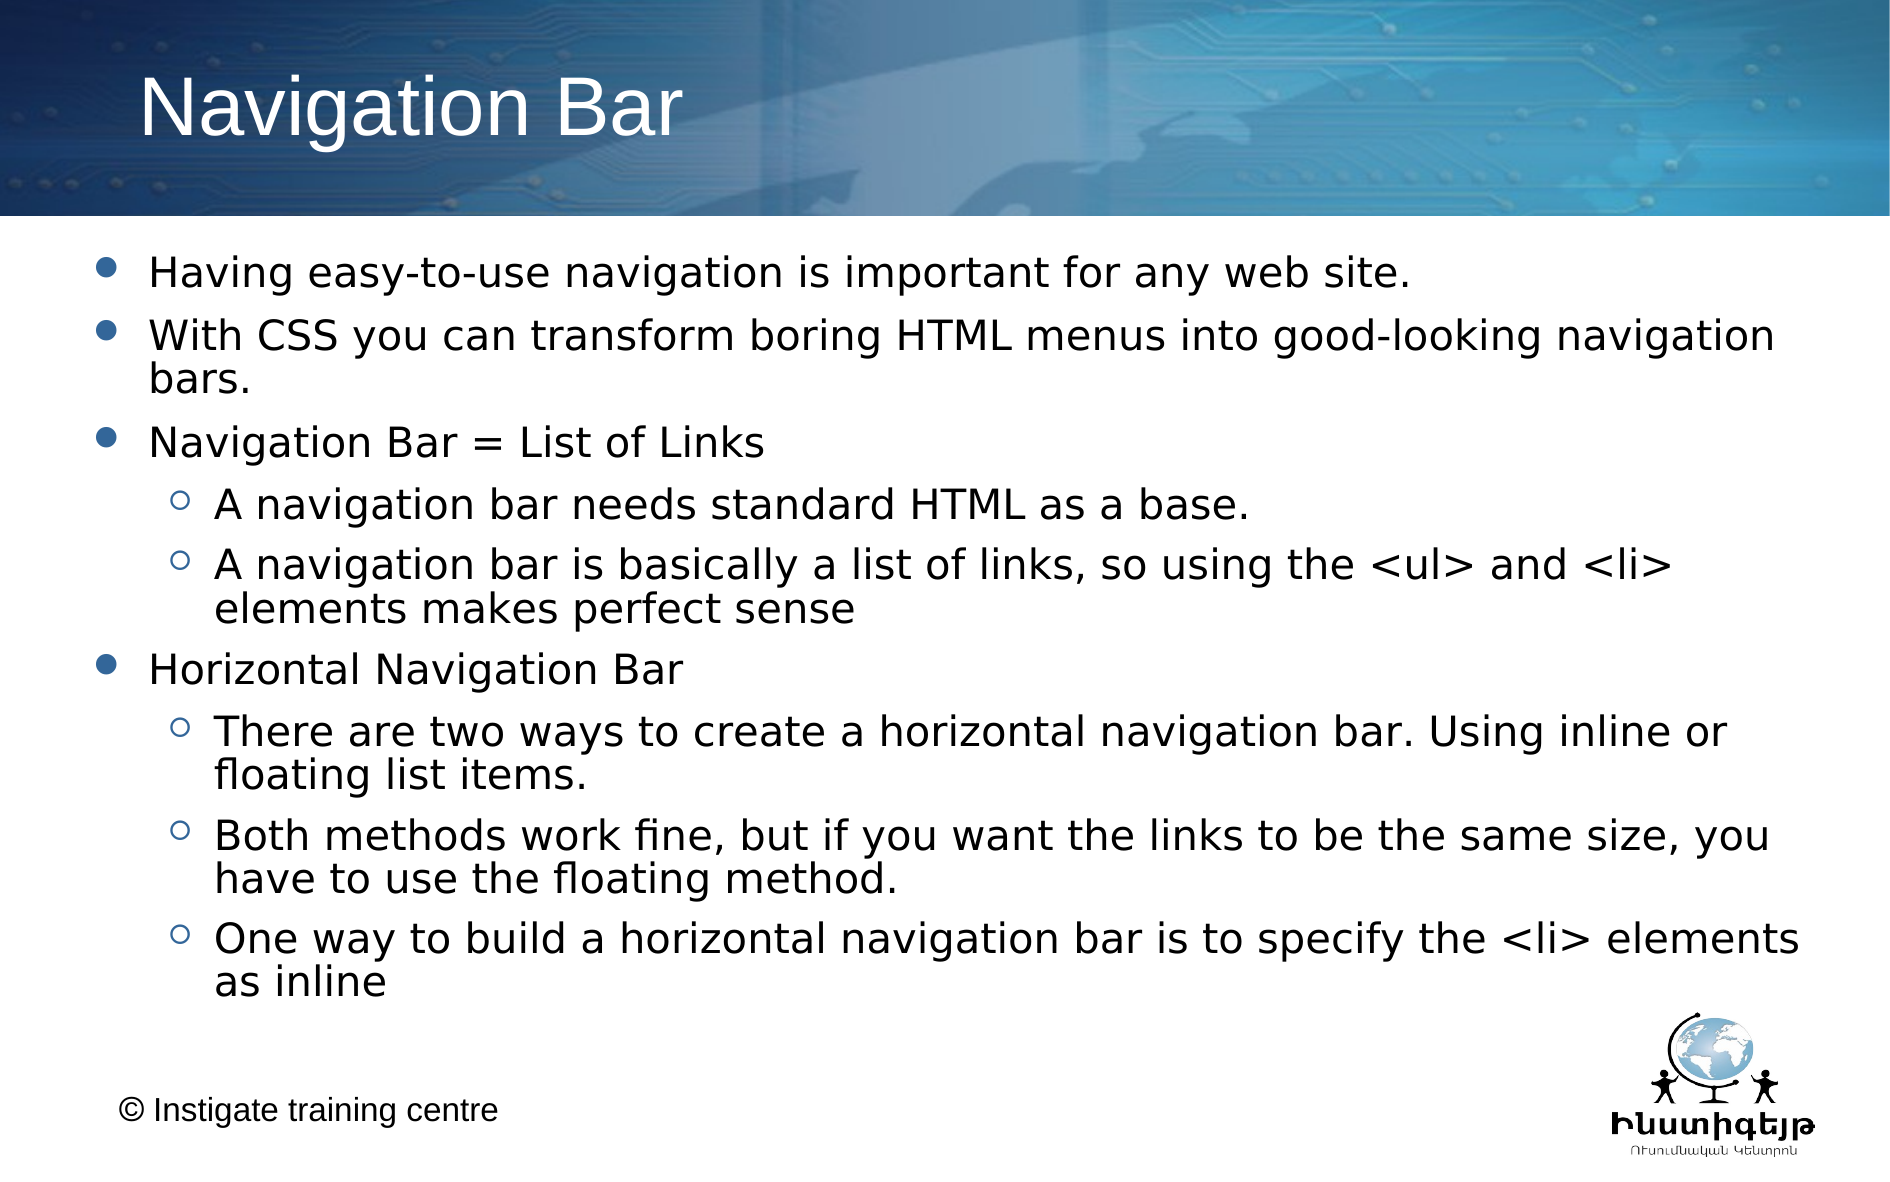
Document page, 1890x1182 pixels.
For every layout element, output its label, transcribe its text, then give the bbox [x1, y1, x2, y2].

list Having easy-to-use navigation is important for any web site. With CSS you can transform boring HTML menus into good-looking navigation bars. Navigation Bar = List of Links A navigation bar needs standard HTML as a base. A navigation bar is basically a list of links, so using the <ul> and <li> elements makes perfect sense Horizontal Navigation Bar There are two ways to create a horizontal navigation bar. Using inline or floating list items. Both methods work fine, but if you want the links to be the same size, you have to use the floating method. One way to build a horizontal navigation bar is to specify the <li> elements as inline [93, 252, 1820, 283]
picture [0, 0, 1890, 216]
picture [1612, 1012, 1815, 1157]
